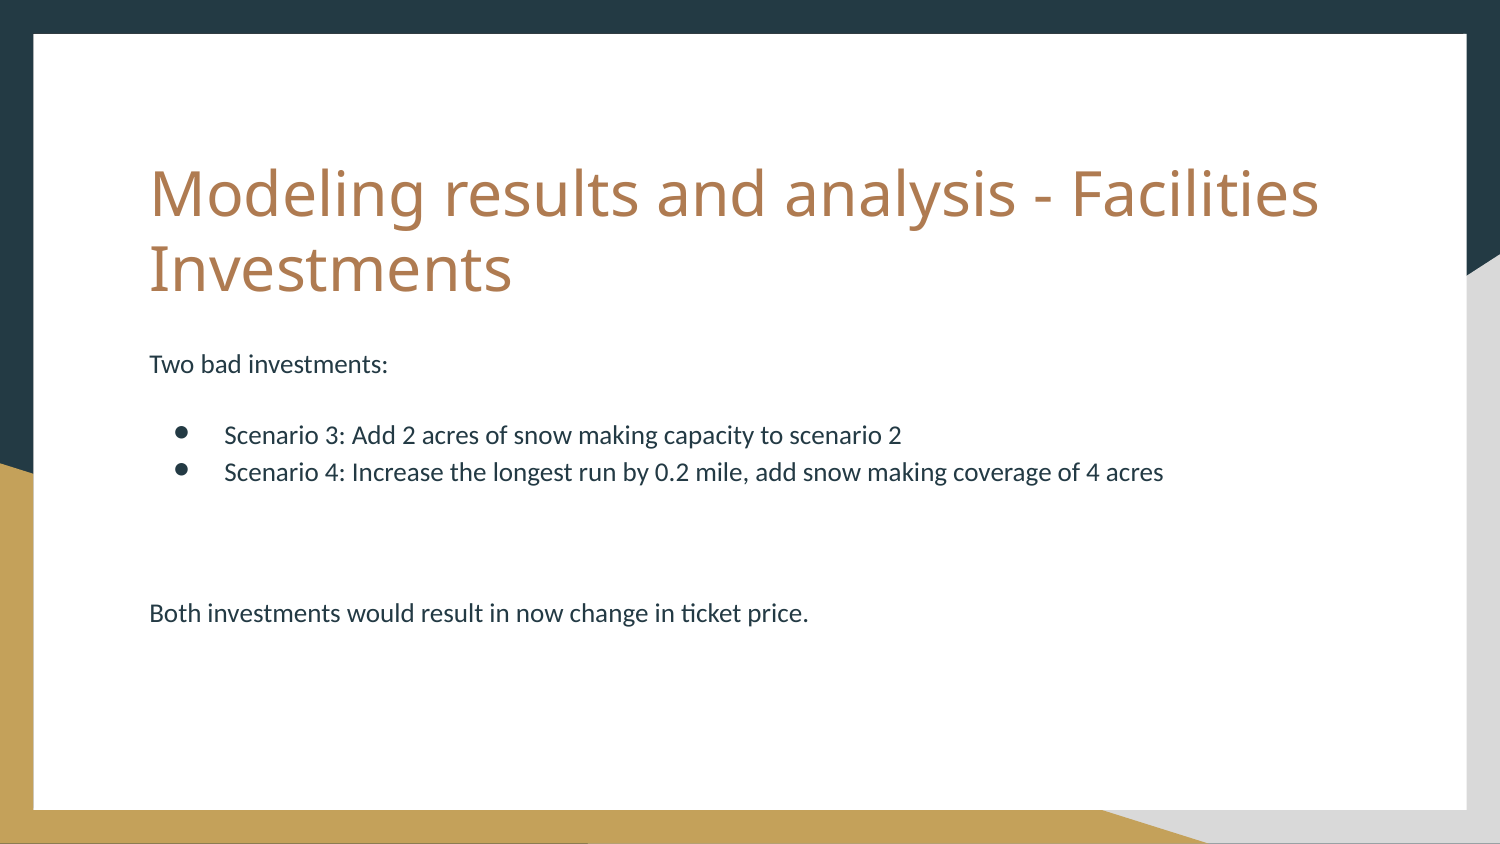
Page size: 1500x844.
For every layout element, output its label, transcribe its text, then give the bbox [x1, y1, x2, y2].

title Modeling results and analysis - Facilities Investments [134, 138, 1366, 296]
list Two bad investments: Scenario 3: Add 2 acres of snow making capacity to scenario 2 Scenario 4: Increase the longest run by 0.2 mile, add snow making coverage of 4 acres Both investments would result in now change in ticket price. [134, 326, 1366, 729]
